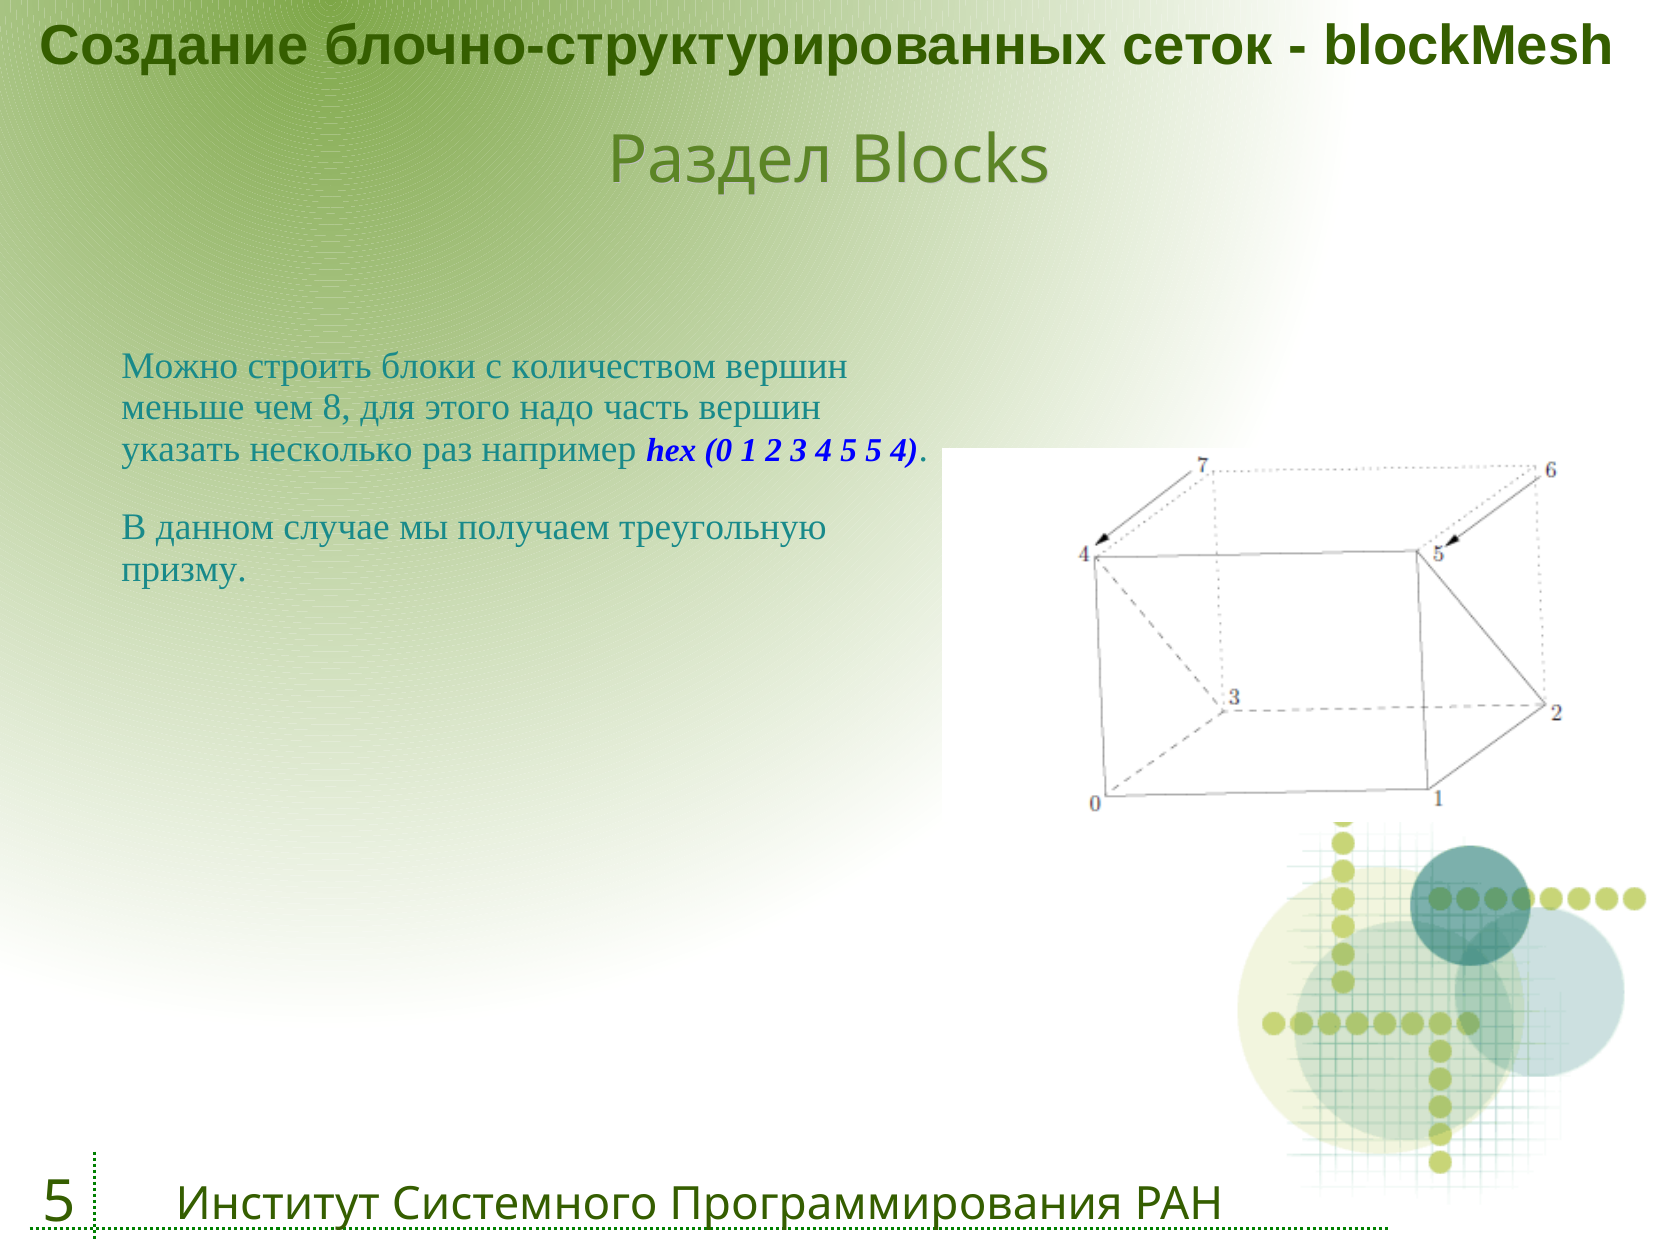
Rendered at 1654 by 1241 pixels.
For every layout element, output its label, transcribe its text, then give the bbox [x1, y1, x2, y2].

title Раздел Bloсks [121, 102, 1534, 310]
picture [942, 448, 1654, 1211]
list Можно строить блоки с количеством вершин меньше чем 8, для этого надо часть вершин указать несколько раз например hex (0 1 2 3 4 5 5 4). В данном случае мы получаем треугольную призму. [121, 344, 945, 1127]
